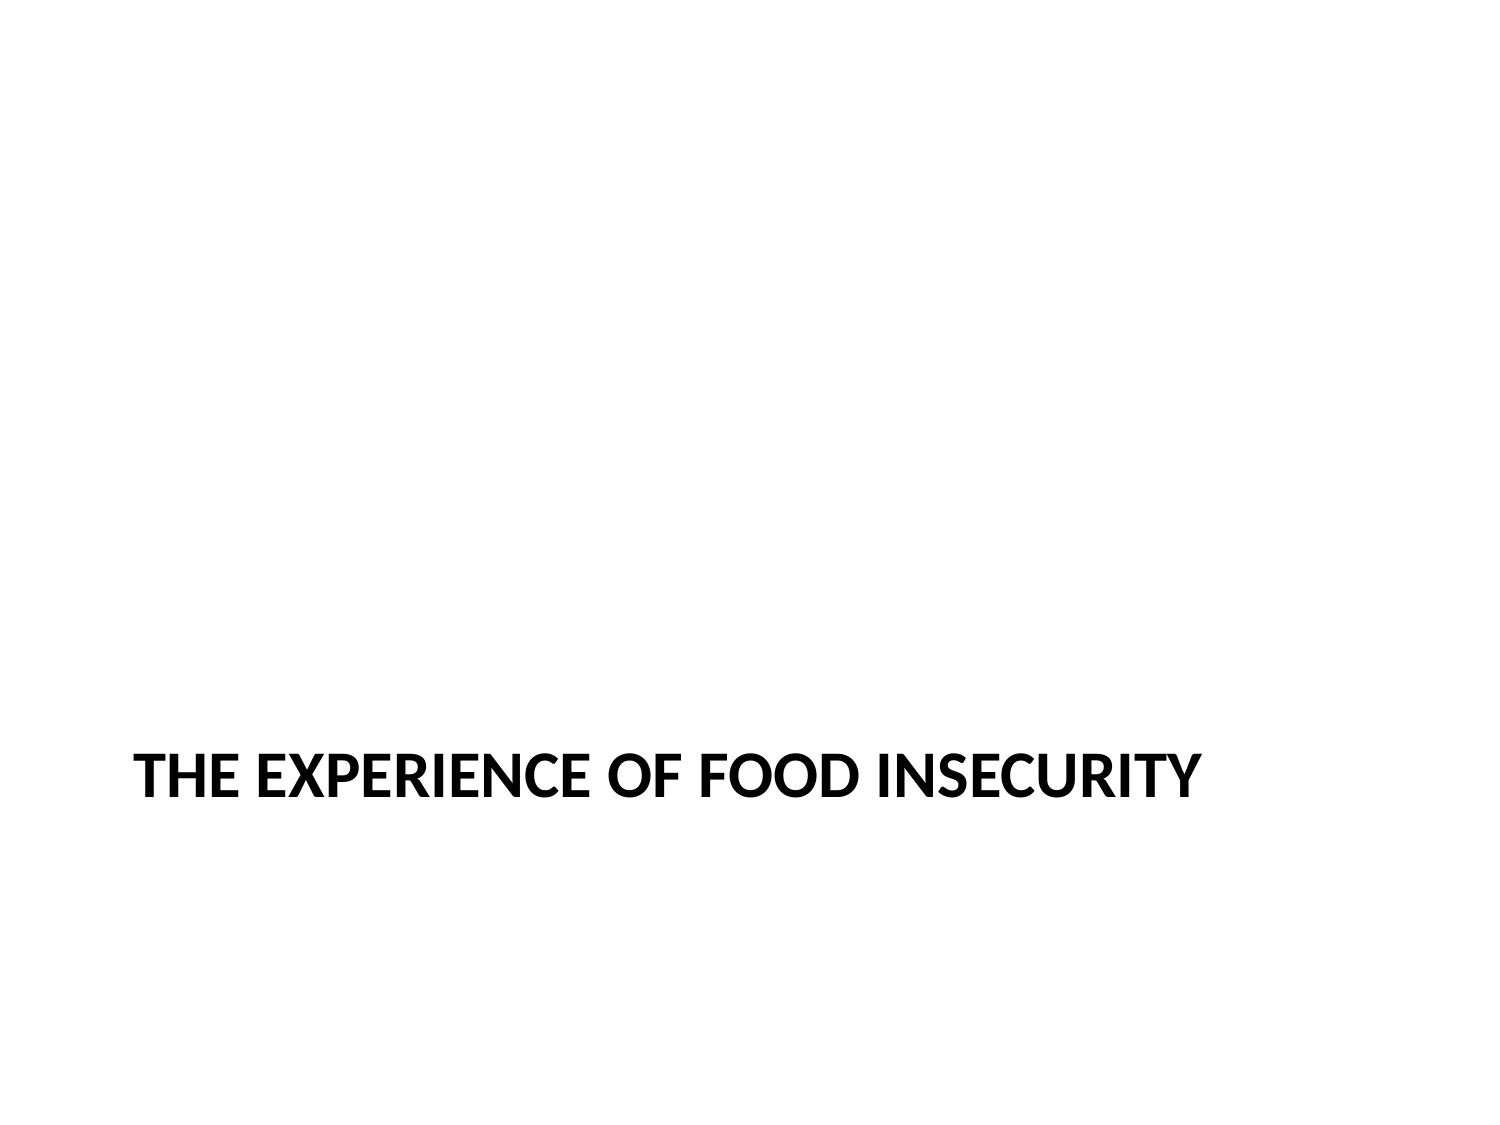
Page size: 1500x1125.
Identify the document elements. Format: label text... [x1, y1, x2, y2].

title The experience of food insecurity [118, 722, 1394, 947]
